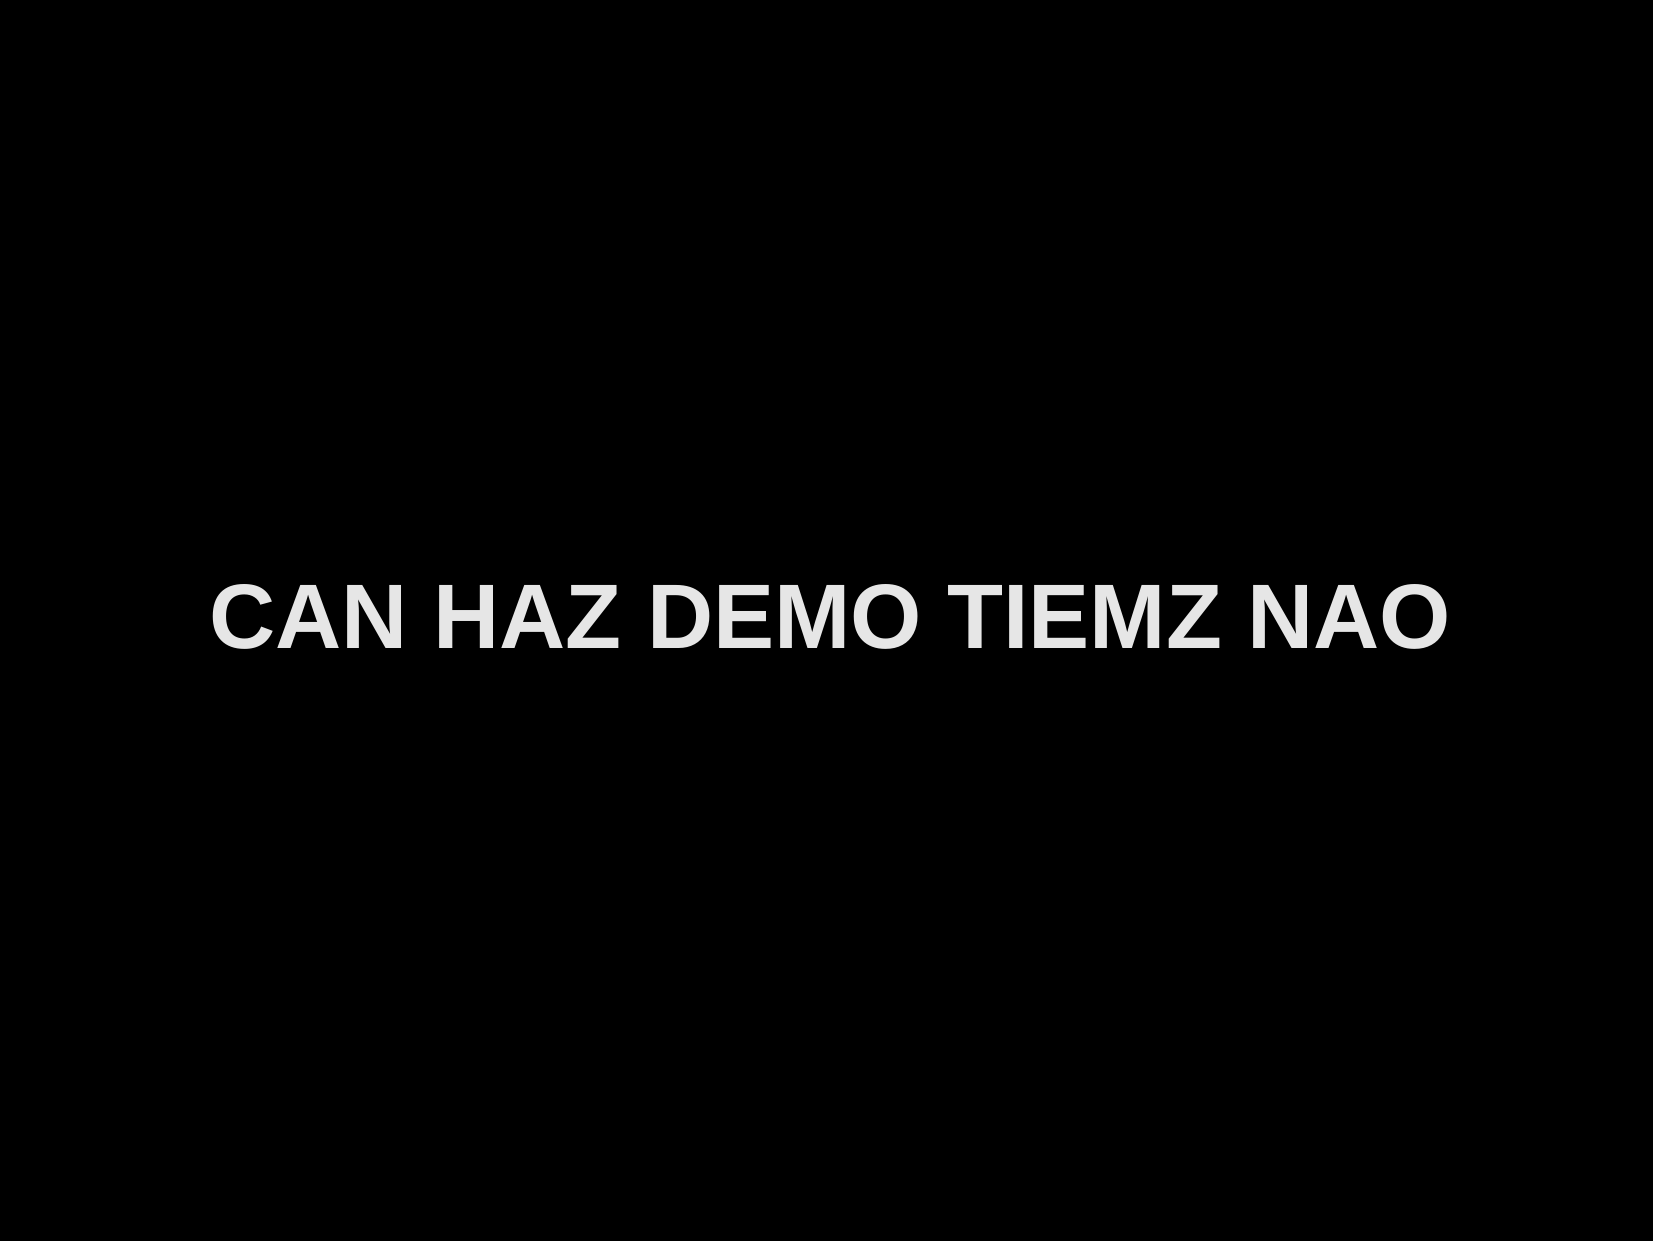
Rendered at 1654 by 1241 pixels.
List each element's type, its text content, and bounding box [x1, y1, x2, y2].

title CAN HAZ DEMO TIEMZ NAO [87, 512, 1576, 721]
